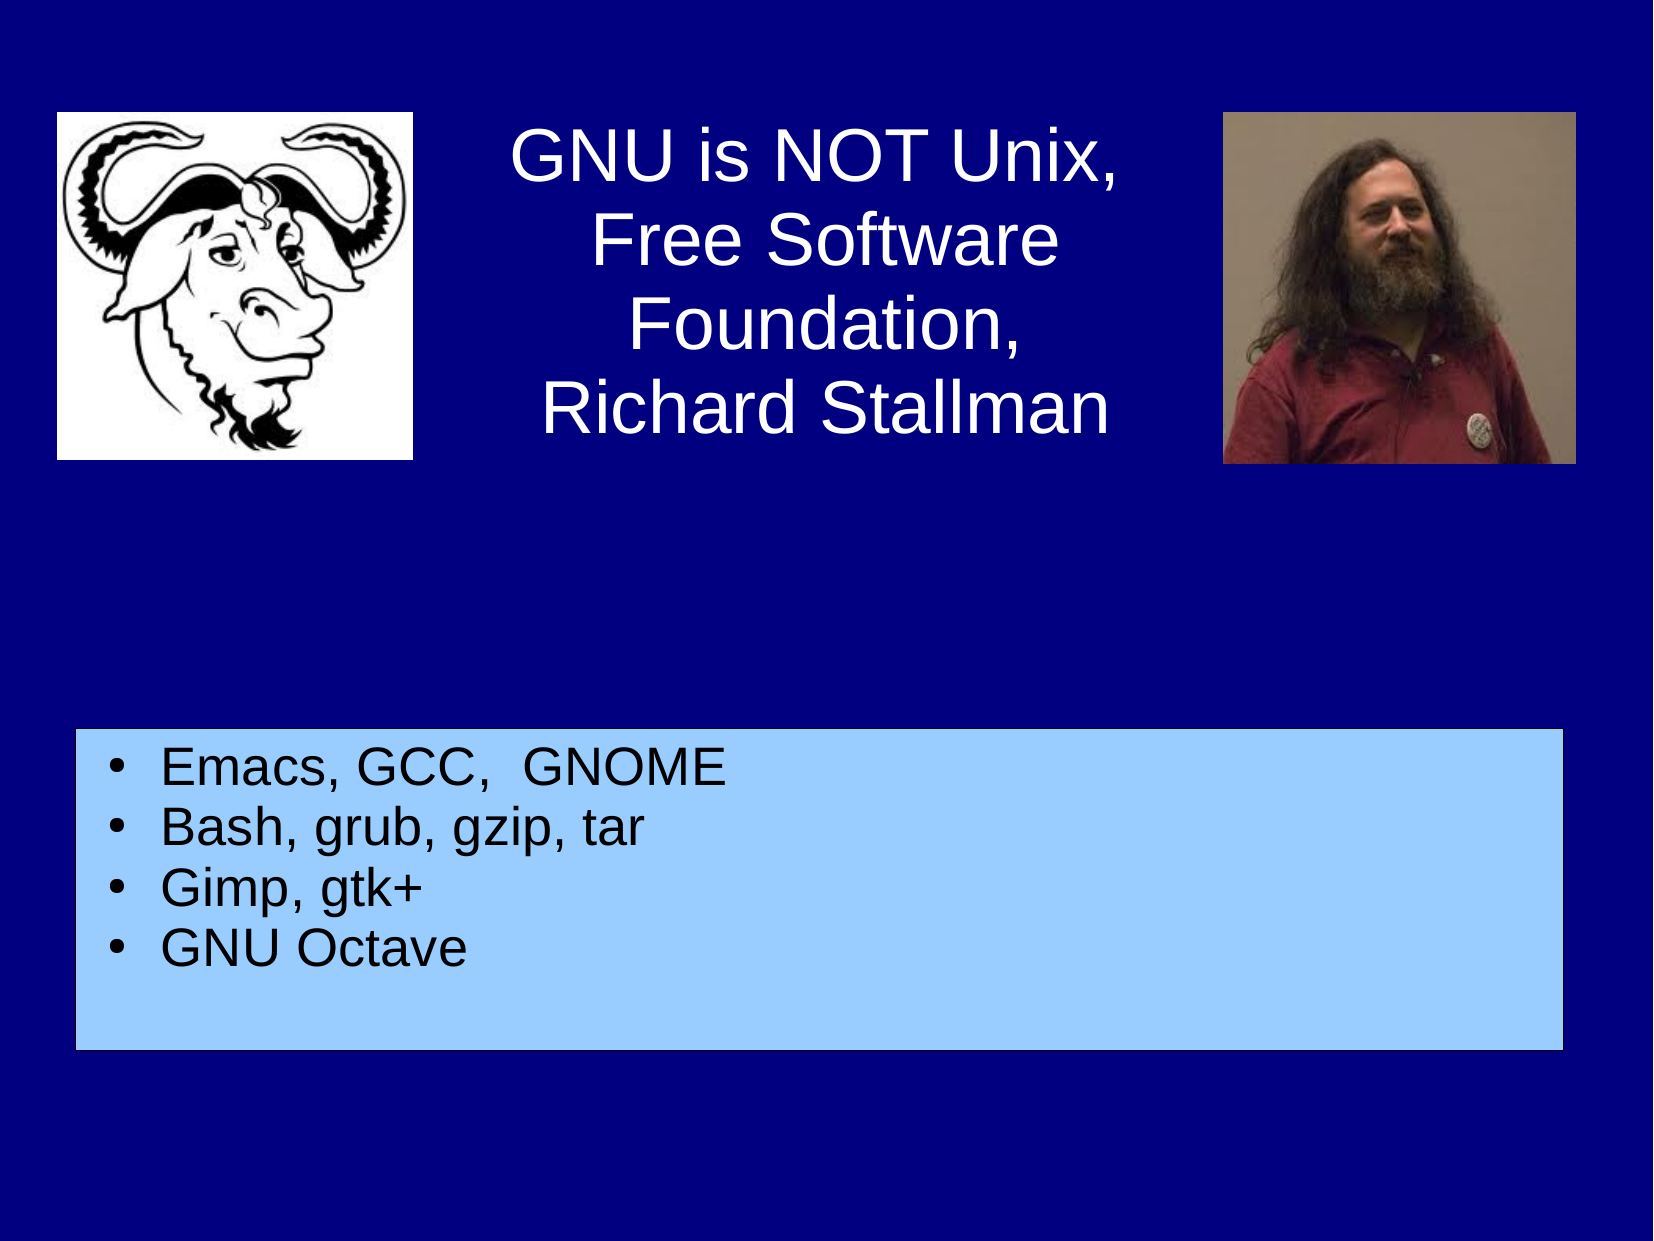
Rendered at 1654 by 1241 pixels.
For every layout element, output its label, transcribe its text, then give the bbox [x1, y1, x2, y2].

picture [1223, 112, 1576, 464]
picture [57, 112, 413, 460]
title GNU is NOT Unix, Free Software Foundation, Richard Stallman [469, 37, 1183, 526]
text_box Emacs, GCC, GNOME Bash, grub, gzip, tar Gimp, gtk+ GNU Octave [75, 728, 1564, 1051]
